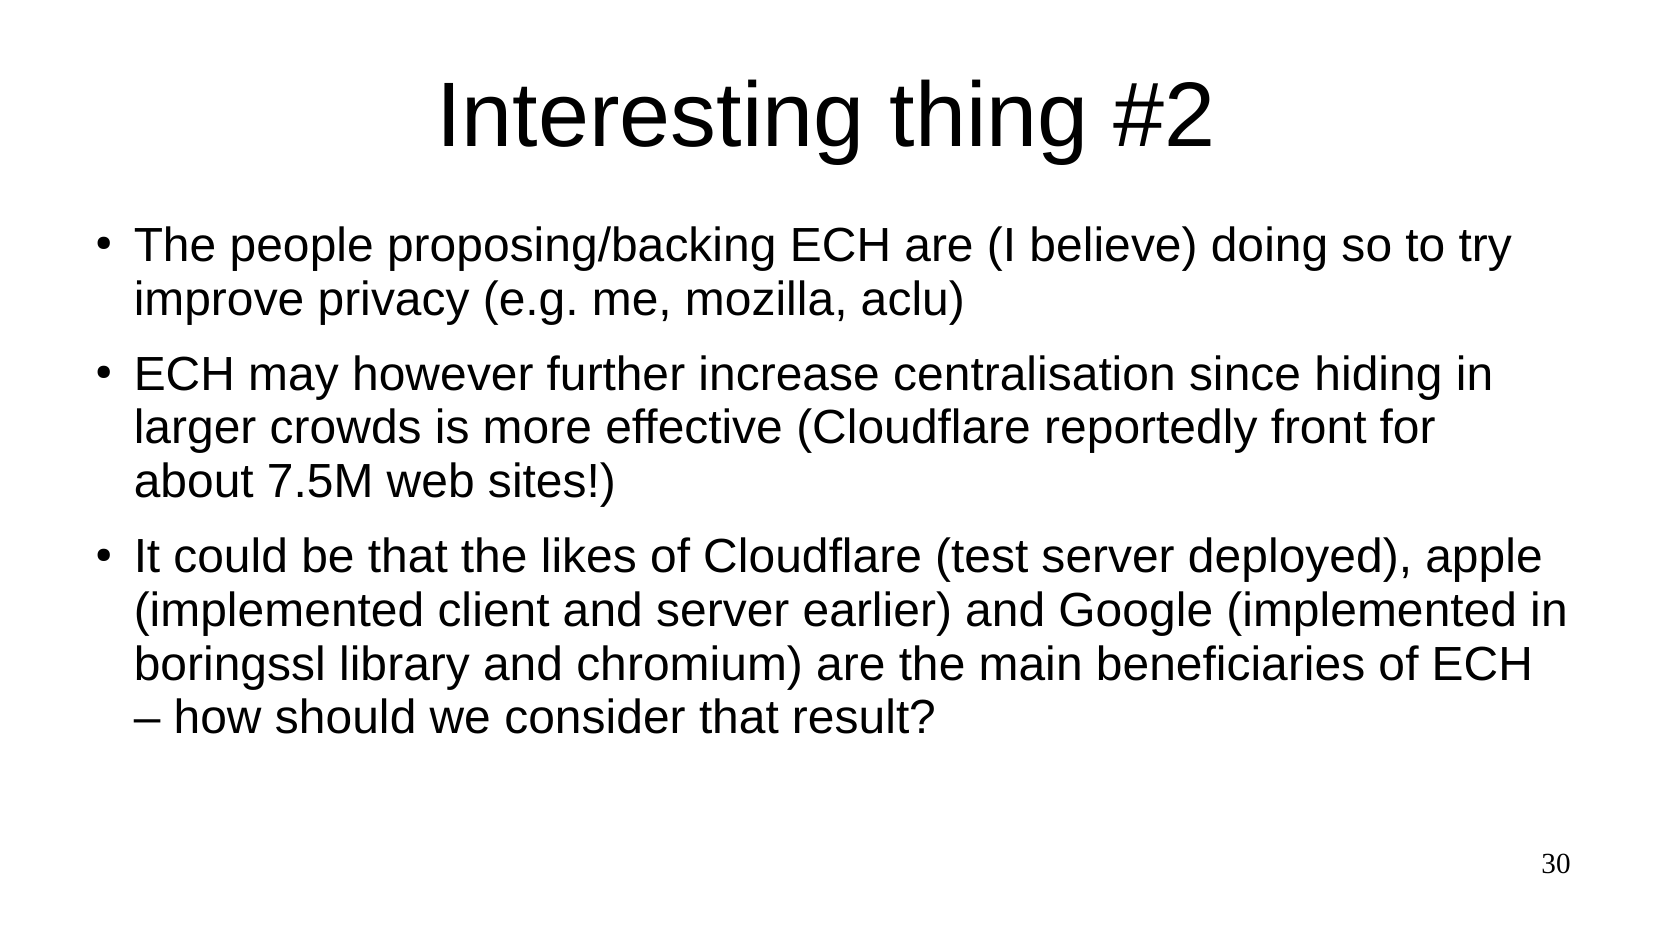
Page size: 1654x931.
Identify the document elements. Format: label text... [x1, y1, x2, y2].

list The people proposing/backing ECH are (I believe) doing so to try improve privacy (e.g. me, mozilla, aclu) ECH may however further increase centralisation since hiding in larger crowds is more effective (Cloudflare reportedly front for about 7.5M web sites!) It could be that the likes of Cloudflare (test server deployed), apple (implemented client and server earlier) and Google (implemented in boringssl library and chromium) are the main beneficiaries of ECH – how should we consider that result? [82, 217, 1571, 758]
title Interesting thing #2 [82, 37, 1571, 193]
